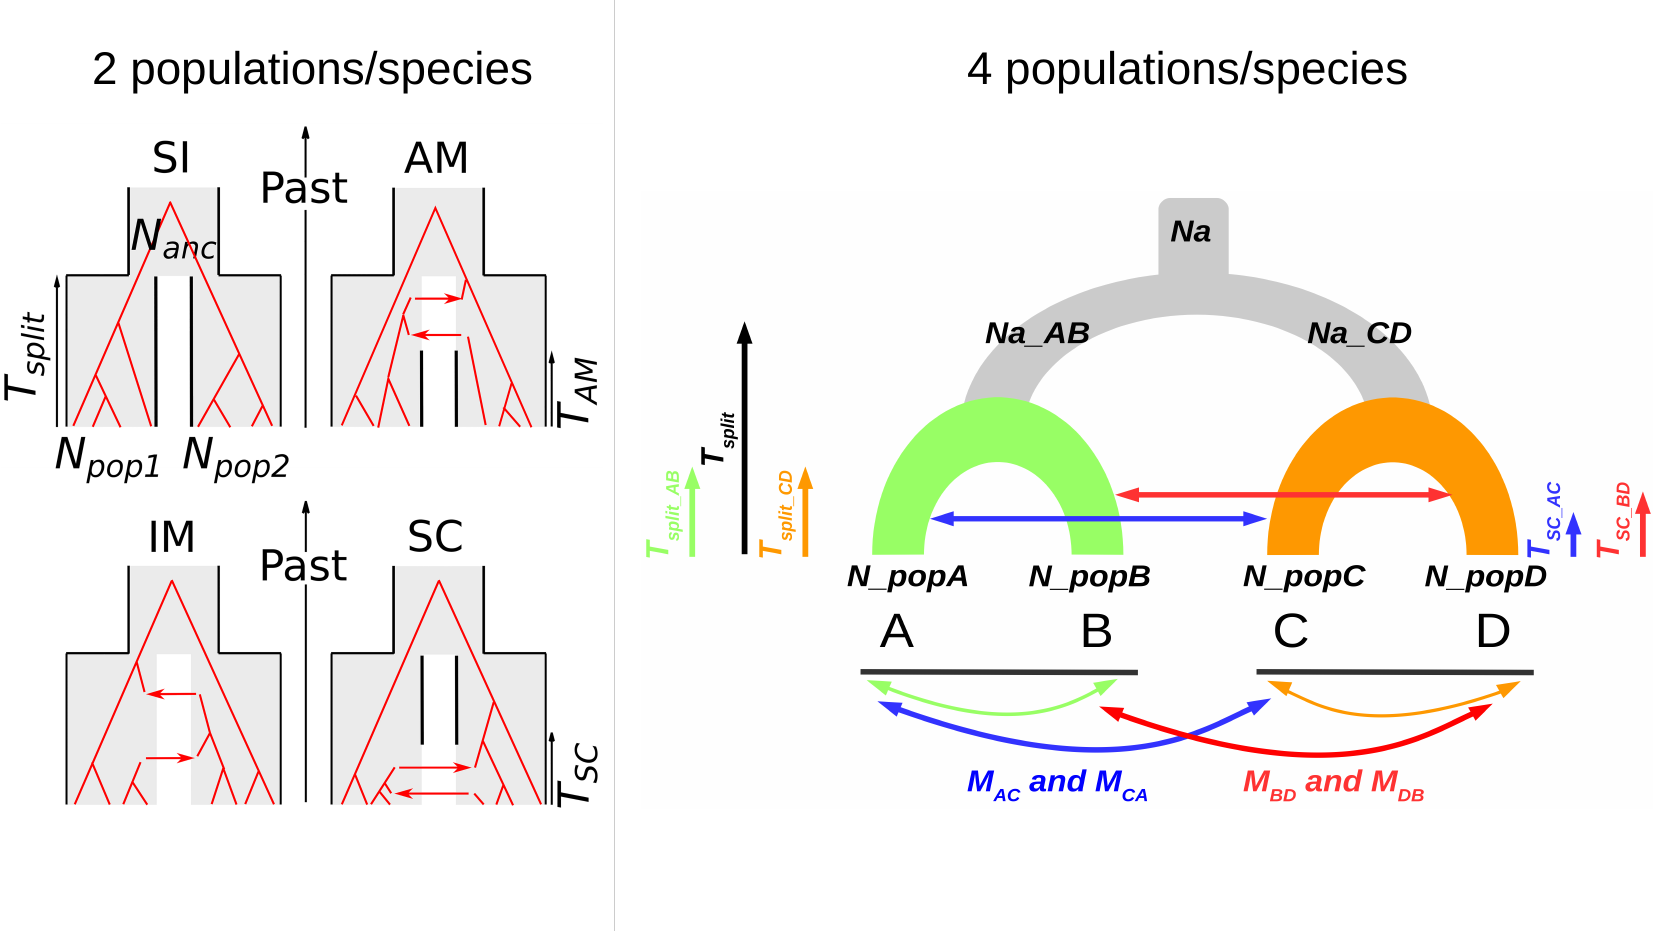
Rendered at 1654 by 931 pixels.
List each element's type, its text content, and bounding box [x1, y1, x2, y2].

picture [641, 191, 1654, 809]
picture [1, 123, 603, 811]
text_box 2 populations/species [77, 35, 549, 102]
text_box 4 populations/species [952, 35, 1424, 102]
